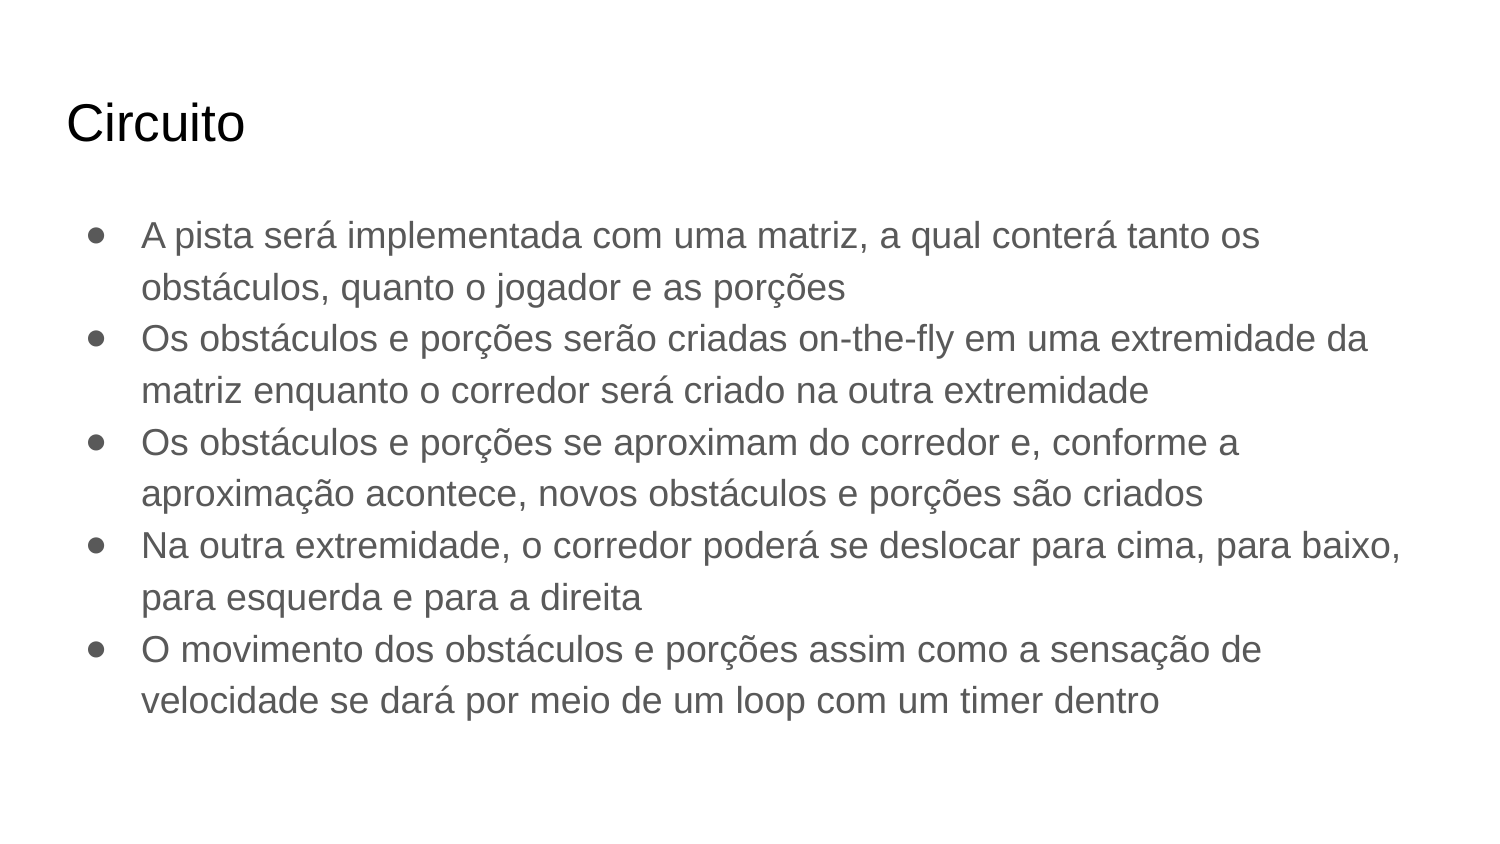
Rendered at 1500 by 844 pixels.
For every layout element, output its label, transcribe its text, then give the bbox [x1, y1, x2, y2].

list A pista será implementada com uma matriz, a qual conterá tanto os obstáculos, quanto o jogador e as porções Os obstáculos e porções serão criadas on-the-fly em uma extremidade da matriz enquanto o corredor será criado na outra extremidade Os obstáculos e porções se aproximam do corredor e, conforme a aproximação acontece, novos obstáculos e porções são criados Na outra extremidade, o corredor poderá se deslocar para cima, para baixo, para esquerda e para a direita O movimento dos obstáculos e porções assim como a sensação de velocidade se dará por meio de um loop com um timer dentro [51, 189, 1449, 750]
title Circuito [51, 72, 1449, 167]
